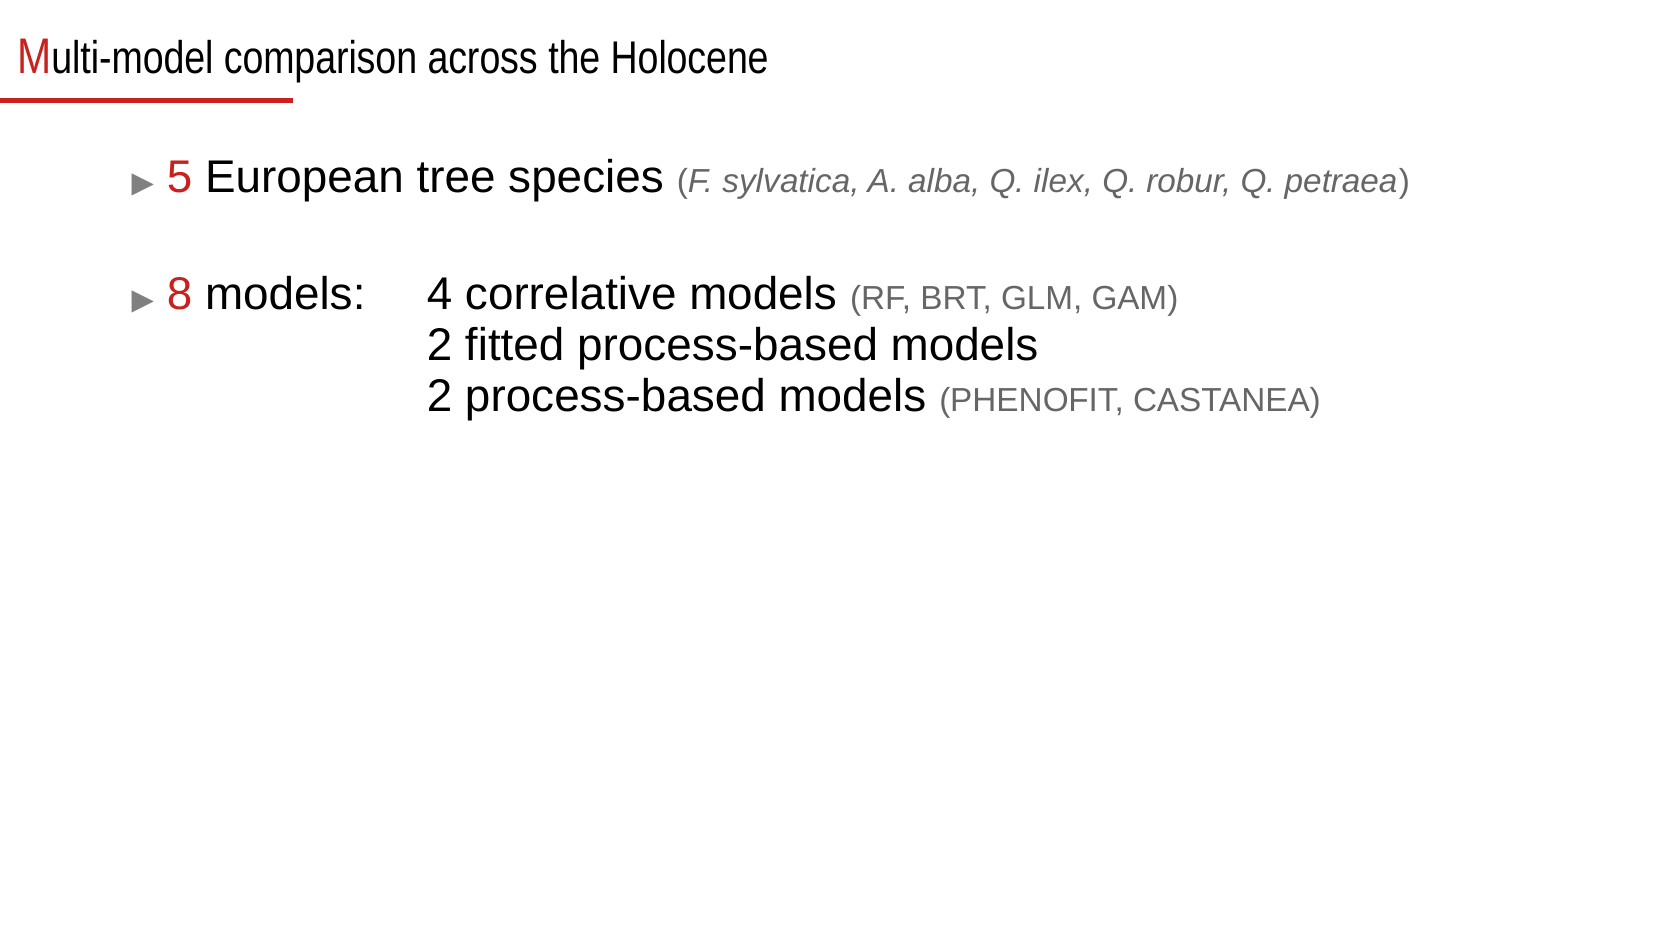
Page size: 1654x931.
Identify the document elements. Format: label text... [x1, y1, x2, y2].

text_box Multi-model comparison across the Holocene [2, 0, 1652, 120]
text_box ▶ 5 European tree species (F. sylvatica, A. alba, Q. ilex, Q. robur, Q. petraea) ▶ 8 models: 4 correlative models (RF, BRT, GLM, GAM) 2 fitted process-based models 2 process-based models (PHENOFIT, CASTANEA) [116, 143, 1623, 897]
